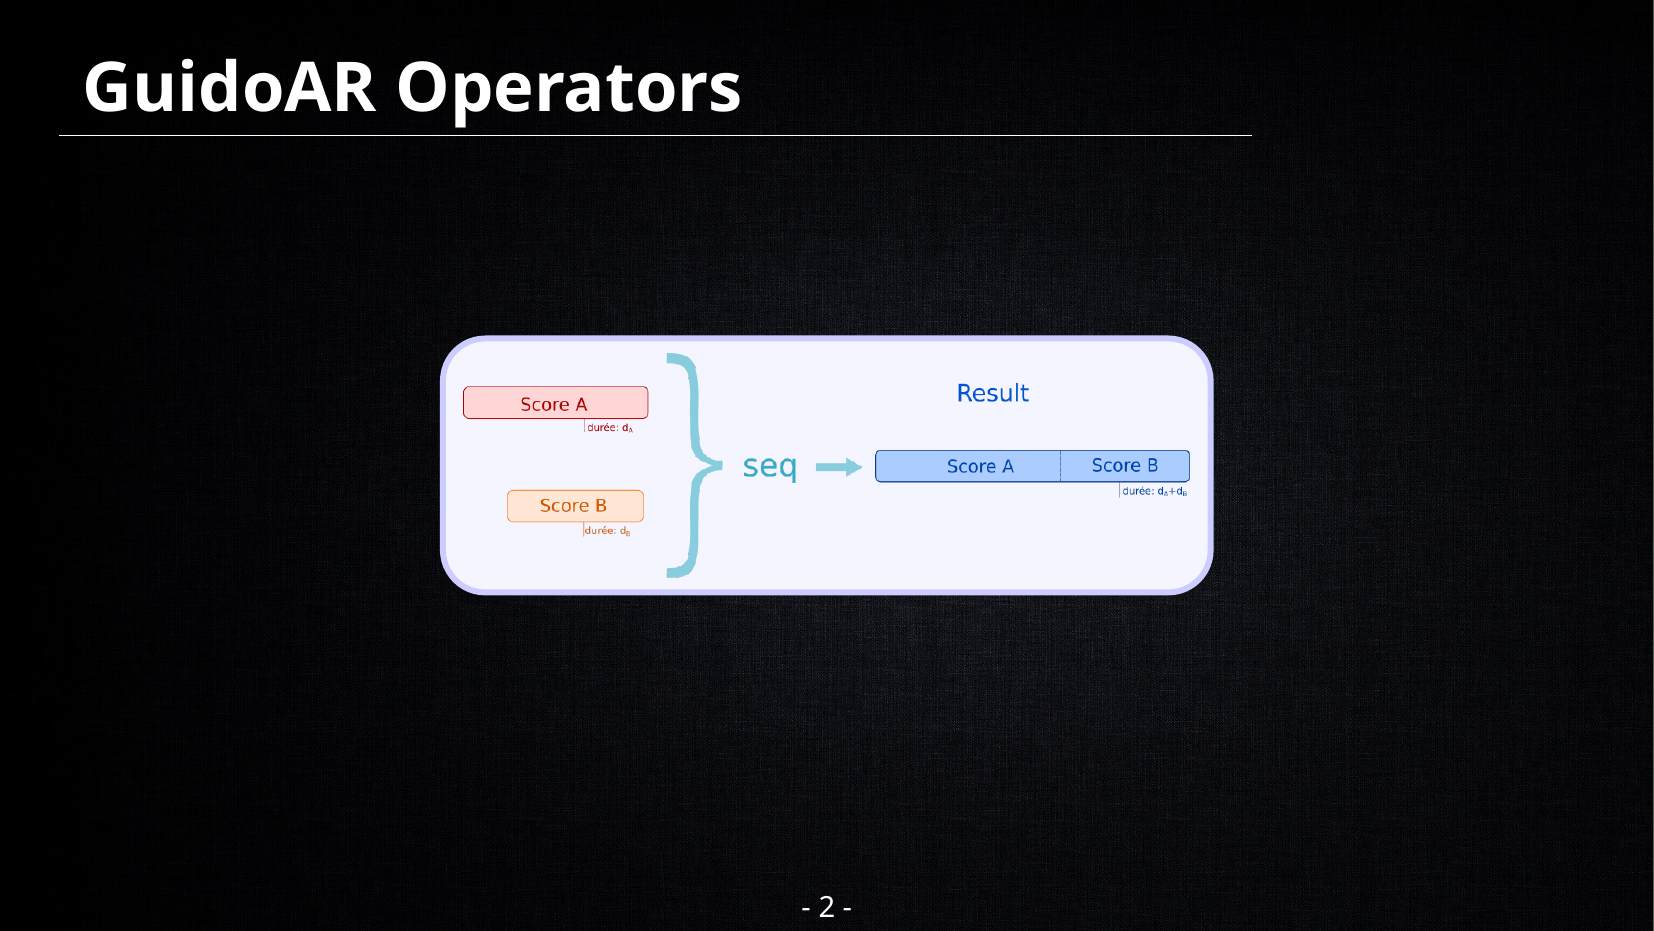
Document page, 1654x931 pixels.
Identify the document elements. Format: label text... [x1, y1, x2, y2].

title GuidoAR Operators [82, 7, 1571, 163]
text_box [442, 338, 1211, 593]
picture [0, 0, 1654, 931]
